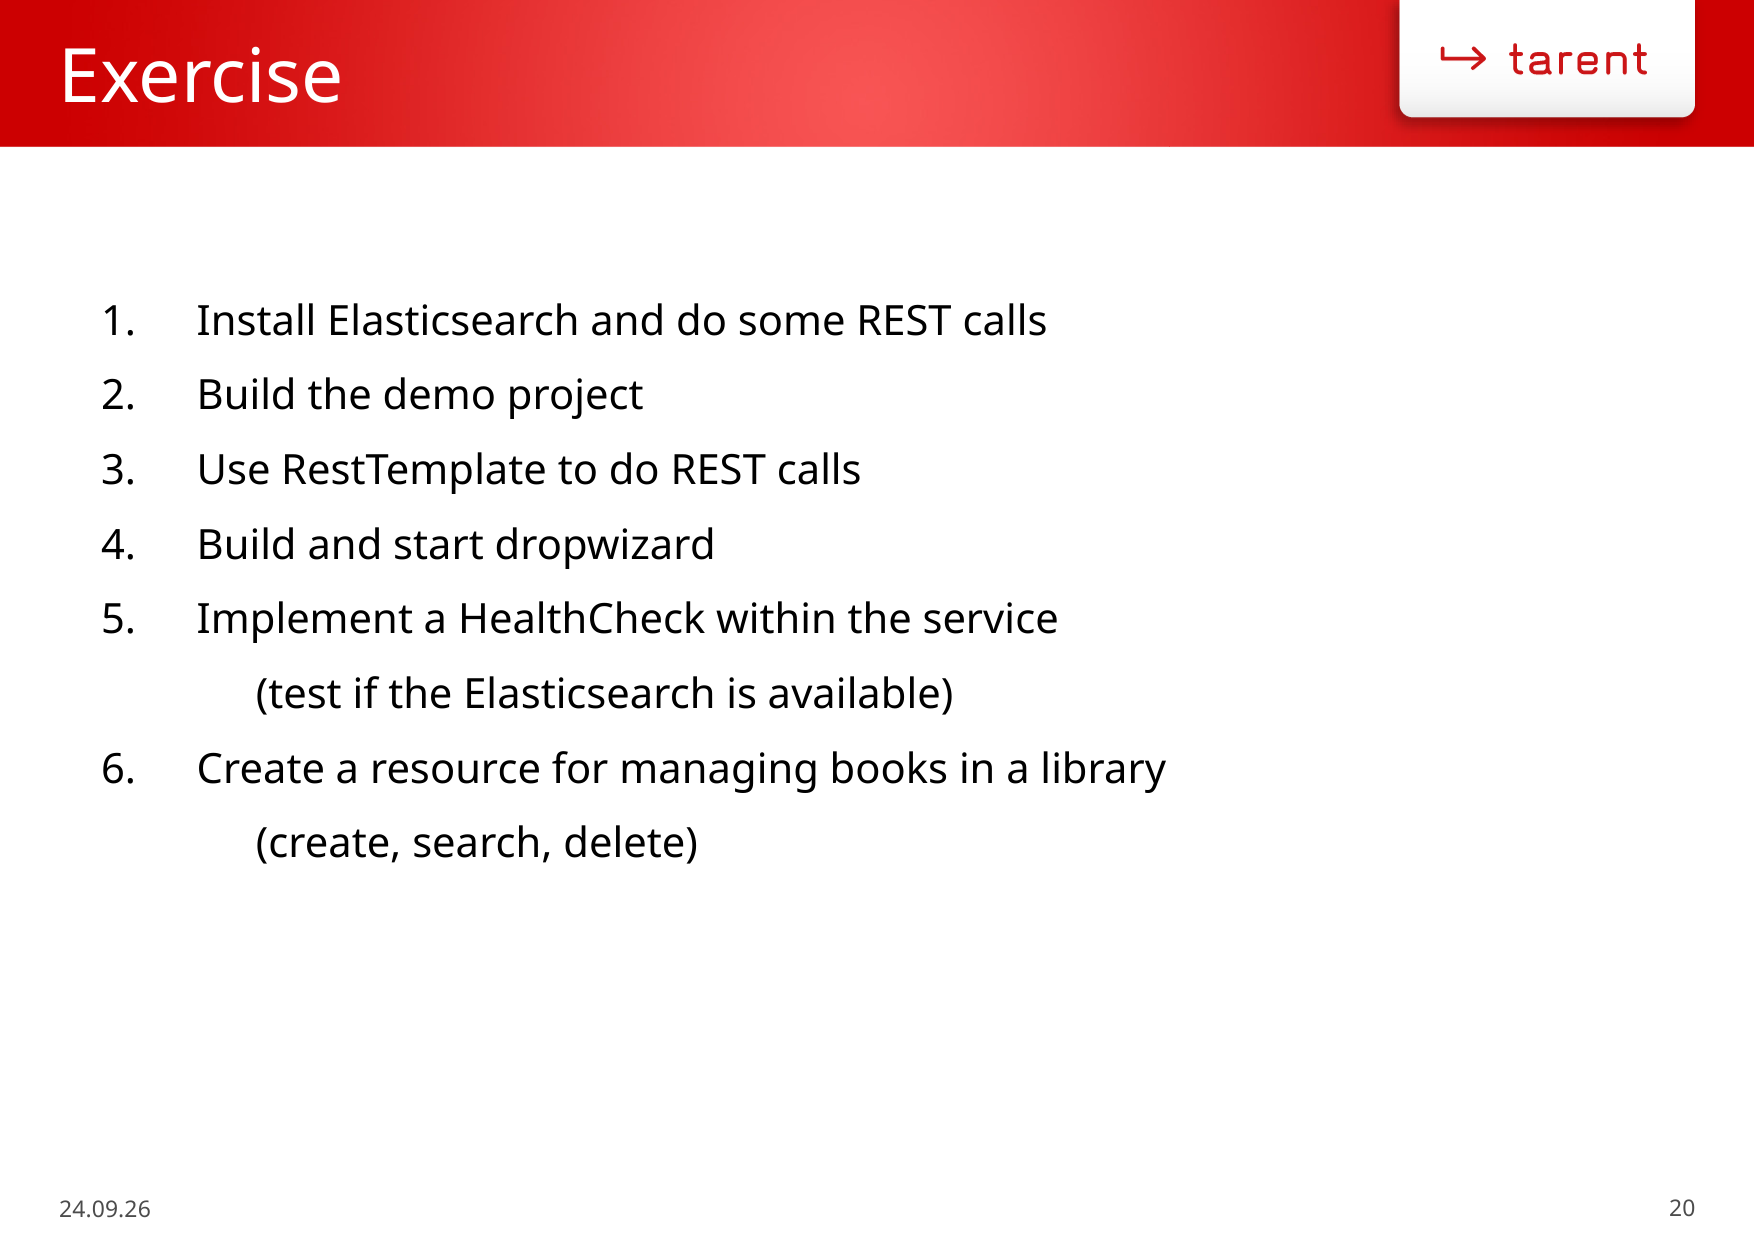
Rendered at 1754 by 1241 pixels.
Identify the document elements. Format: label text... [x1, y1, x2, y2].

title Exercise [59, 0, 1638, 177]
picture [0, 0, 1754, 1240]
list Install Elasticsearch and do some REST calls Build the demo project Use RestTemplate to do REST calls Build and start dropwizard Implement a HealthCheck within the service (test if the Elasticsearch is available) Create a resource for managing books in a library (create, search, delete) [70, 290, 1702, 1182]
